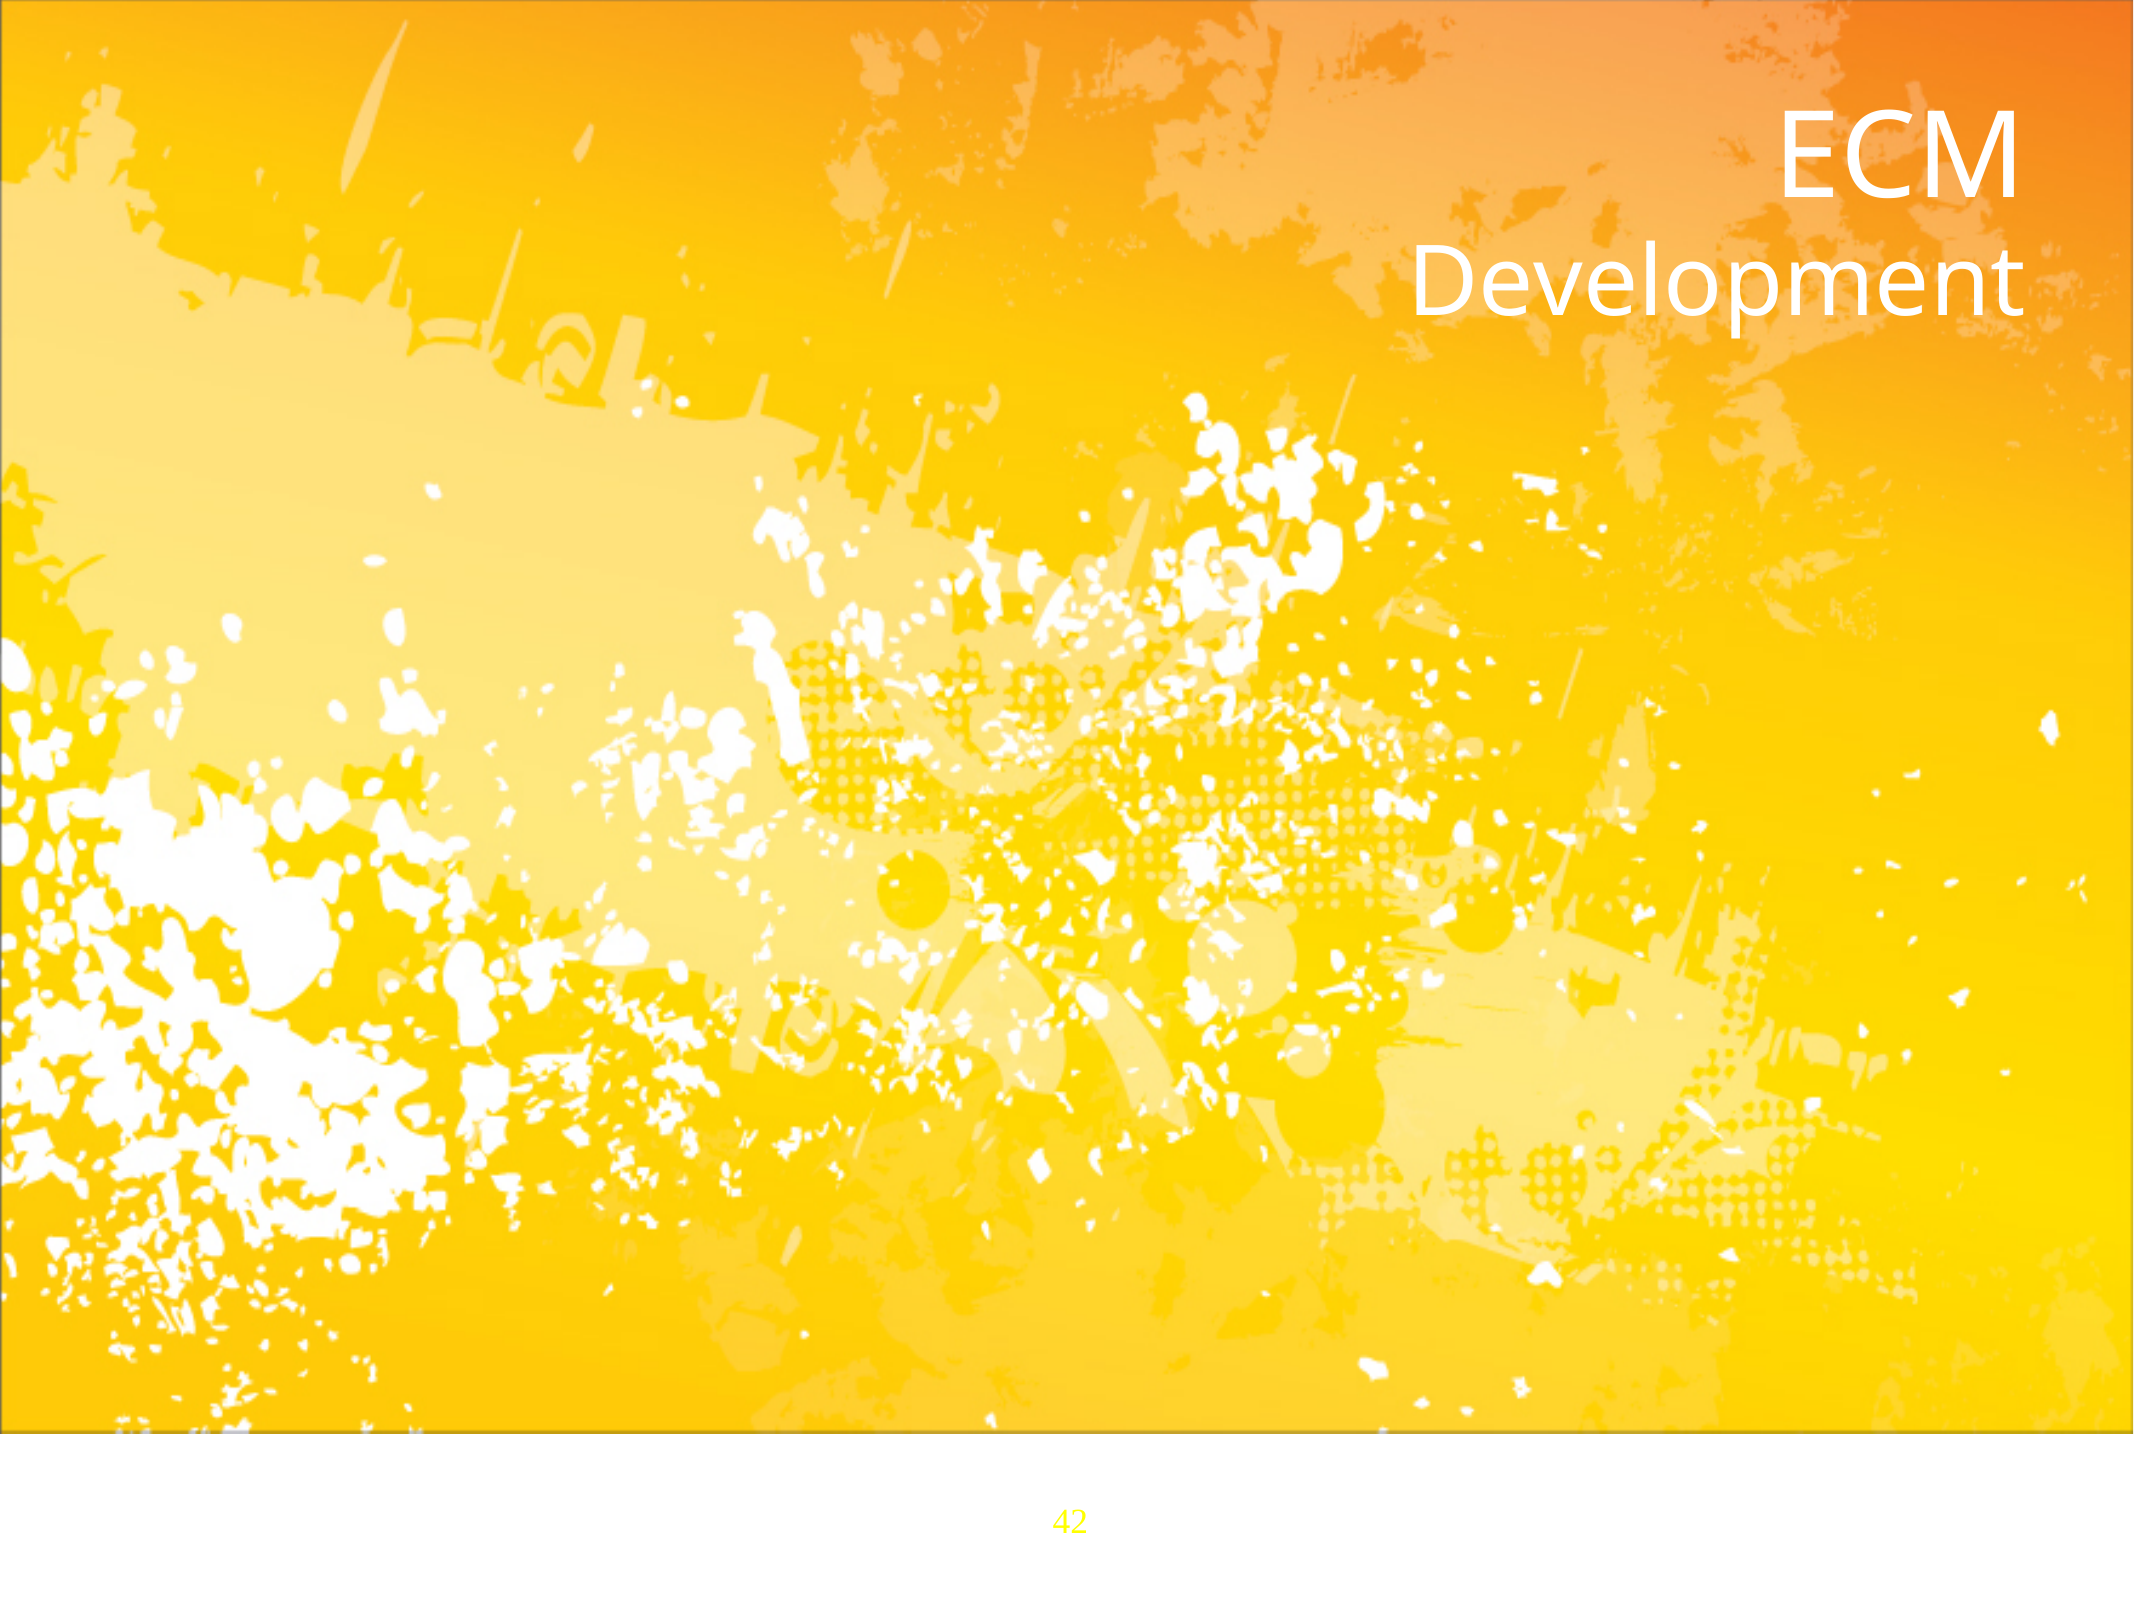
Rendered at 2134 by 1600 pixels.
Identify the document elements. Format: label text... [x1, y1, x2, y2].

text_box ECM Development [106, 54, 2027, 371]
picture [0, 0, 2134, 1434]
